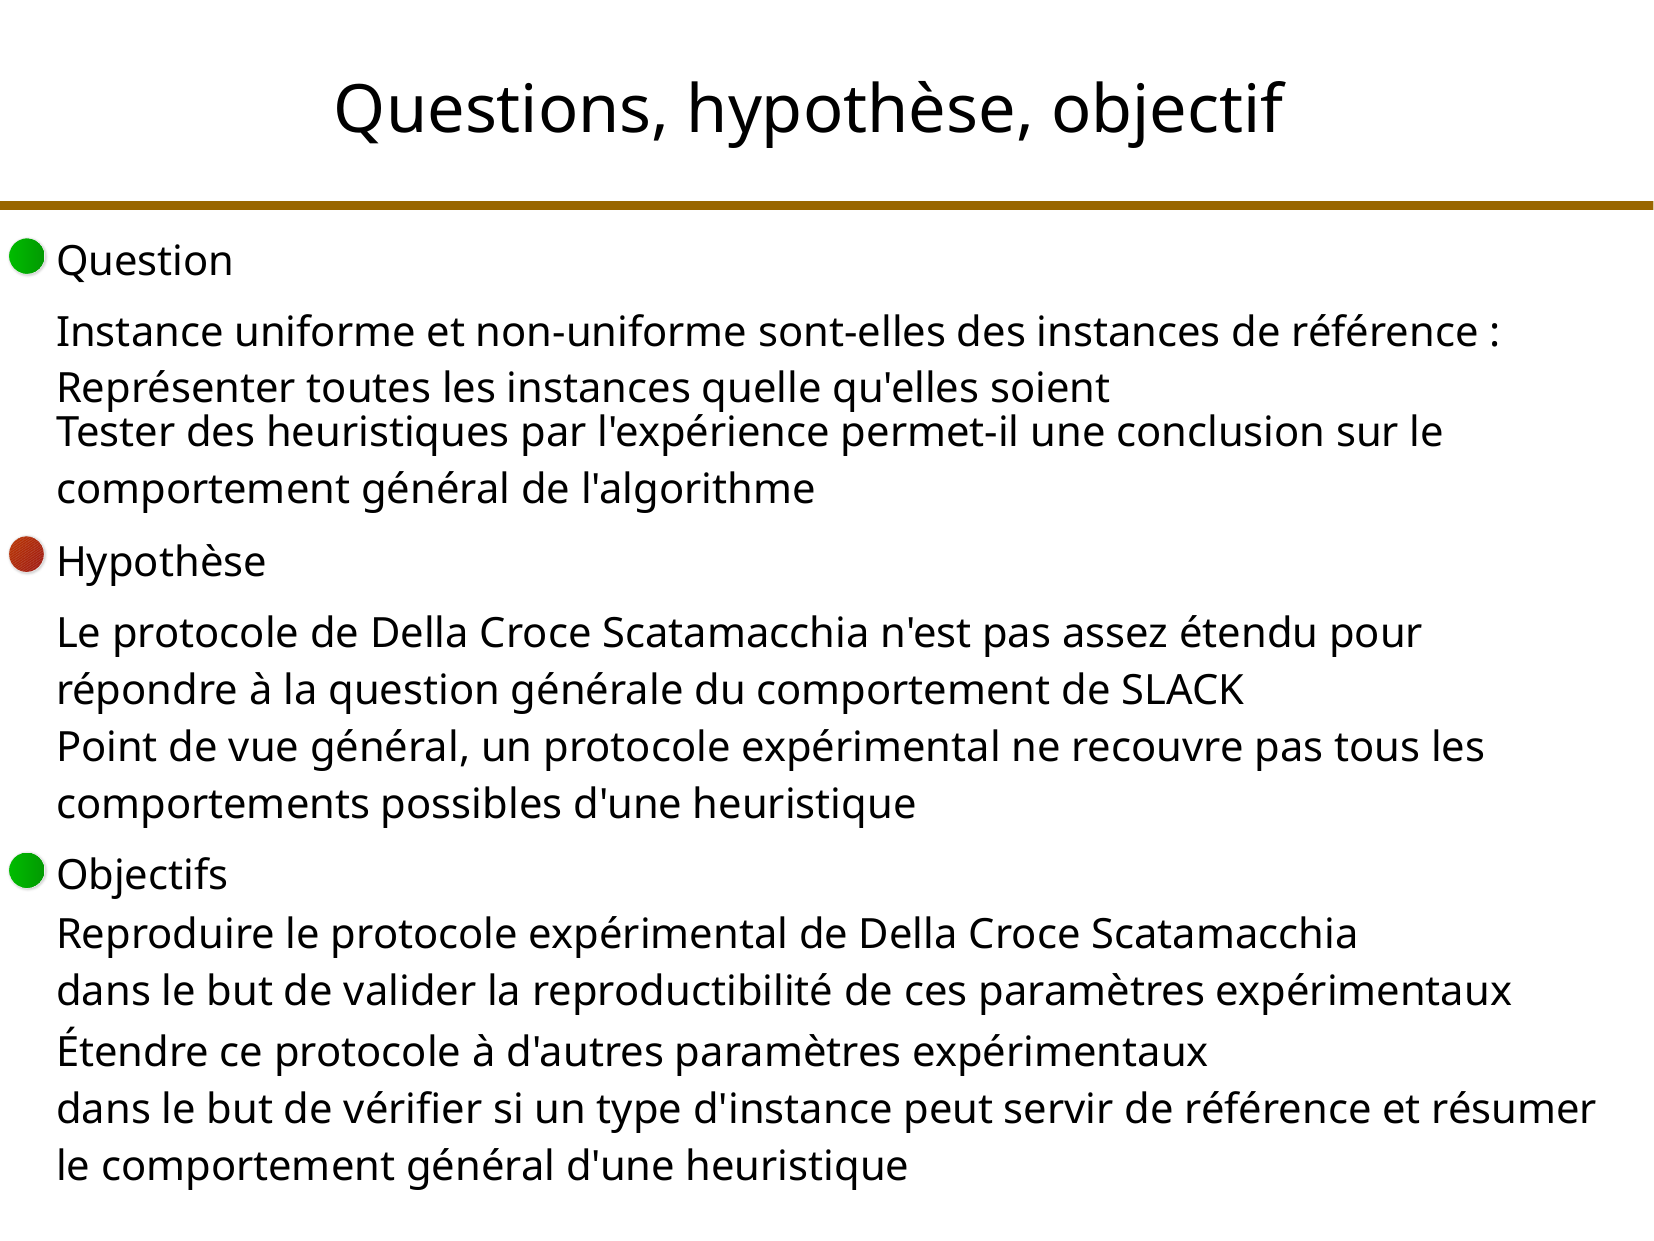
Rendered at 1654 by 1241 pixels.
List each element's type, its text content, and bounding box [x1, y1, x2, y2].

text_box Objectifs [41, 849, 1619, 896]
picture [6, 850, 41, 893]
text_box Reproduire le protocole expérimental de Della Croce Scatamacchia dans le but de valider la reproductibilité de ces paramètres expérimentaux [41, 896, 1619, 1007]
picture [6, 236, 41, 278]
text_box Hypothèse [41, 524, 1619, 587]
text_box Instance uniforme et non-uniforme sont-elles des instances de référence : Représenter toutes les instances quelle qu'elles soient [41, 293, 1619, 405]
picture [6, 534, 49, 577]
text_box Question [41, 222, 1619, 286]
text_box Le protocole de Della Croce Scatamacchia n'est pas assez étendu pour répondre à la question générale du comportement de SLACK Point de vue général, un protocole expérimental ne recouvre pas tous les comportements possibles d'une heuristique [41, 595, 1619, 849]
text_box Tester des heuristiques par l'expérience permet-il une conclusion sur le comportement général de l'algorithme [41, 405, 1619, 505]
text_box Étendre ce protocole à d'autres paramètres expérimentaux dans le but de vérifier si un type d'instance peut servir de référence et résumer le comportement général d'une heuristique [41, 1014, 1619, 1173]
title Questions, hypothèse, objectif [82, 36, 1571, 177]
